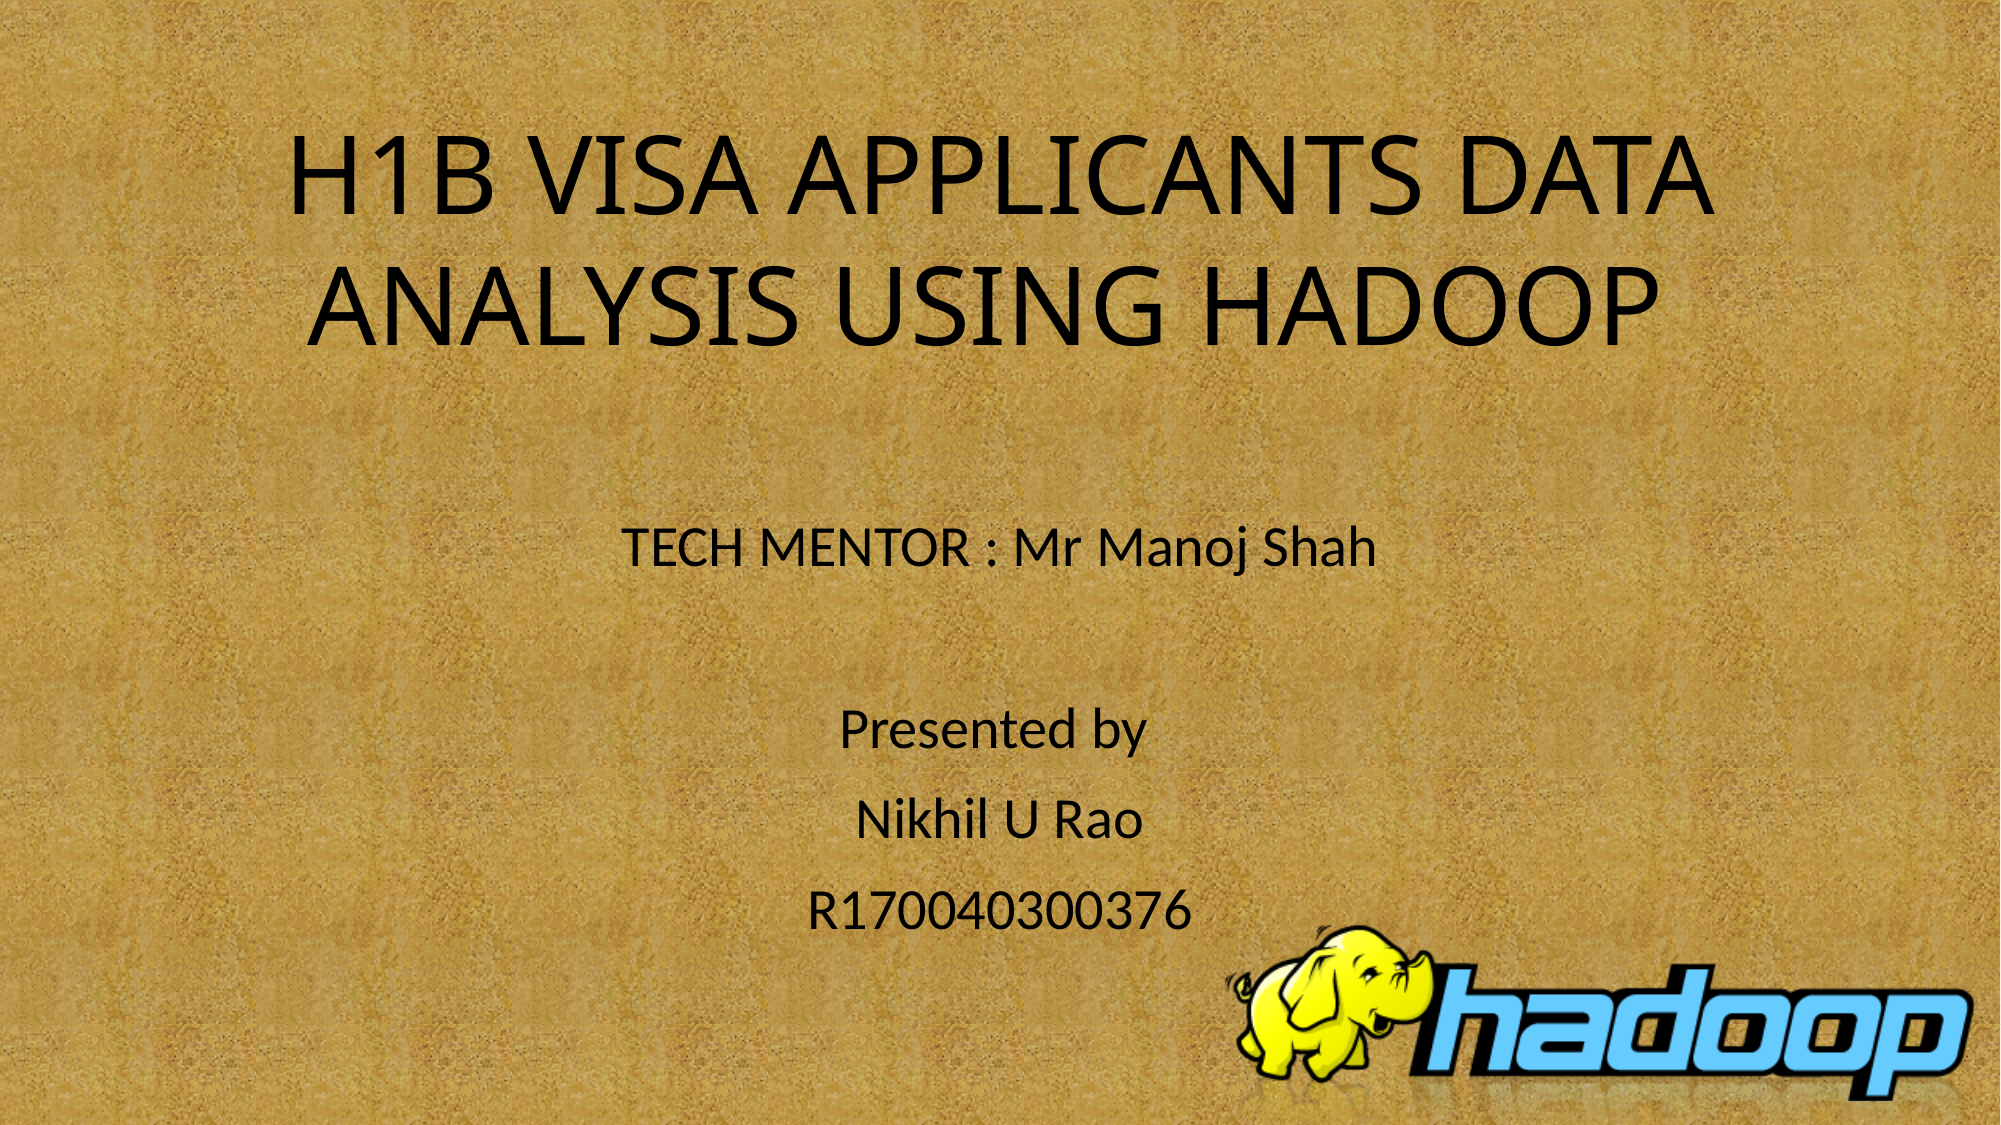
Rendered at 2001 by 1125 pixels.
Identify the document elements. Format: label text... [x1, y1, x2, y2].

subtitle TECH MENTOR : Mr Manoj Shah Presented by Nikhil U Rao R170040300376 [249, 500, 1750, 955]
title H1B VISA APPLICANTS DATA ANALYSIS USING HADOOP [249, 60, 1750, 375]
picture [0, 0, 2001, 1125]
